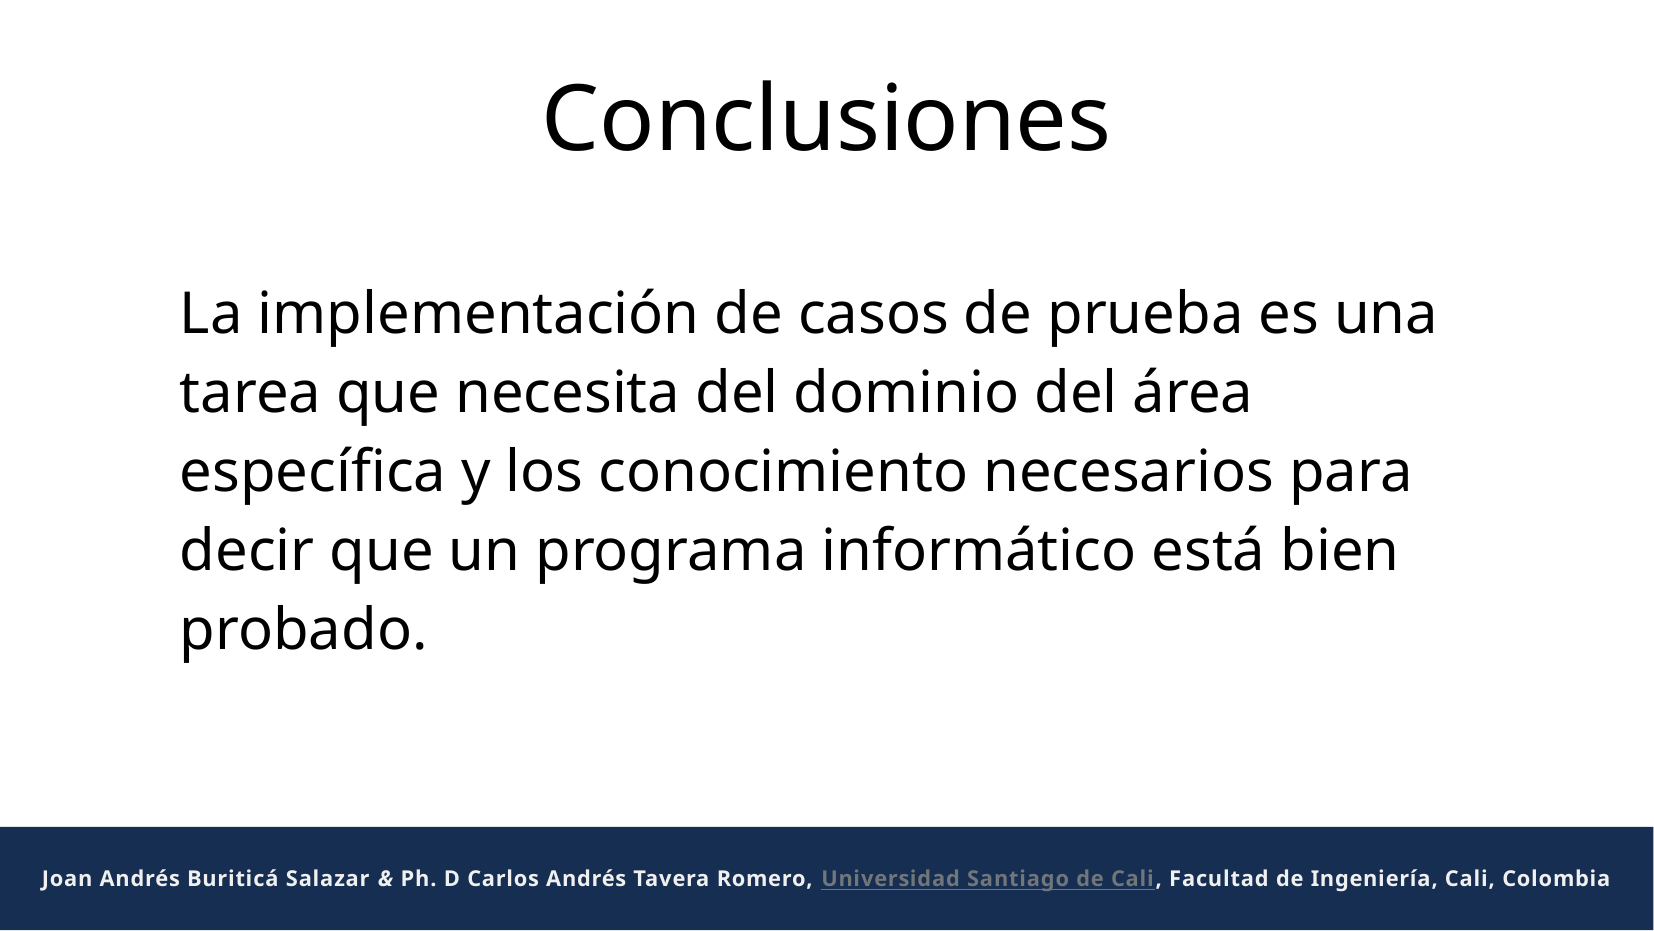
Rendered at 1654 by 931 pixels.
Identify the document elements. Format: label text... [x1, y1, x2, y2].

title Conclusiones [82, 37, 1571, 193]
list La implementación de casos de prueba es una tarea que necesita del dominio del área específica y los conocimiento necesarios para decir que un programa informático está bien probado. [118, 271, 1536, 669]
